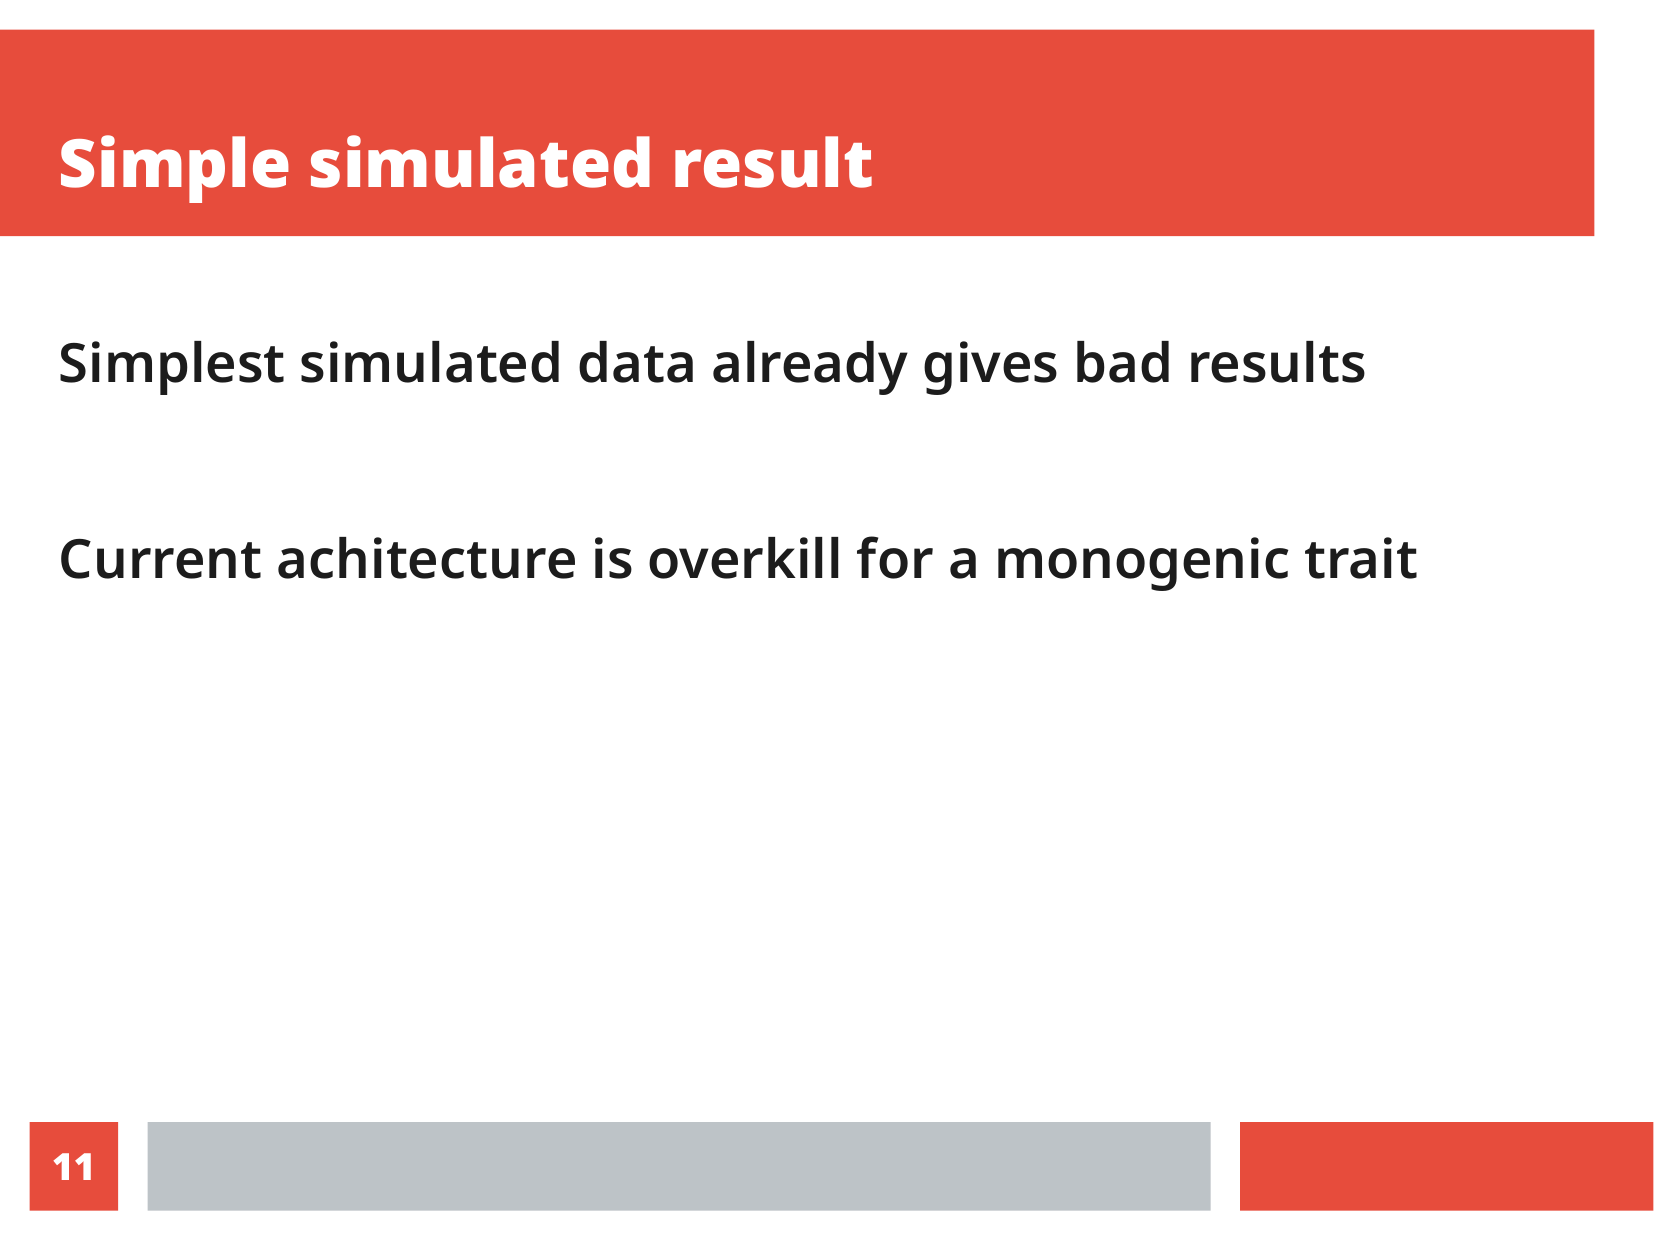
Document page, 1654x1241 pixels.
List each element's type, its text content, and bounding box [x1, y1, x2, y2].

list Simplest simulated data already gives bad results Current achitecture is overkill for a monogenic trait [59, 324, 1565, 1093]
title Simple simulated result [59, 59, 1595, 207]
